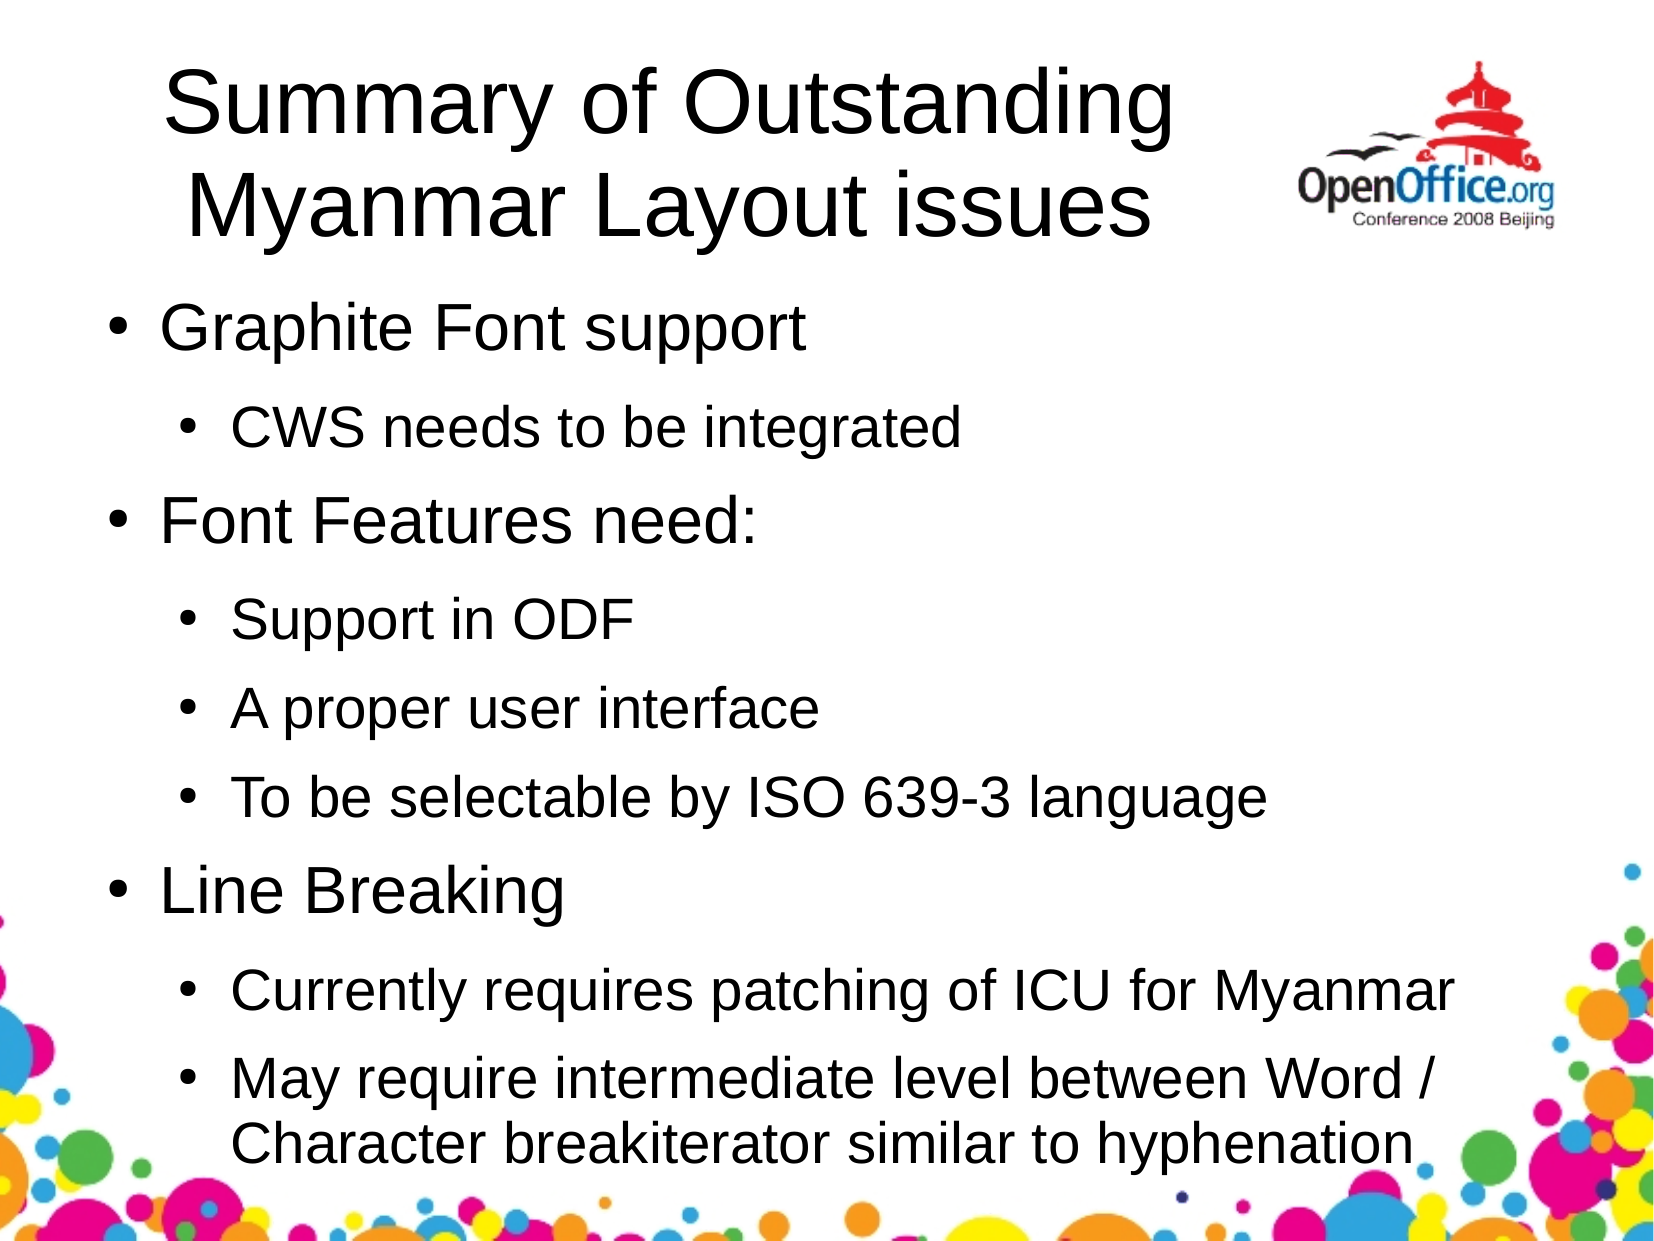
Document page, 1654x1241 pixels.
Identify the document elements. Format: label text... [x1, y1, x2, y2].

picture [1285, 51, 1569, 250]
title Summary of Outstanding Myanmar Layout issues [82, 49, 1258, 257]
list Graphite Font support CWS needs to be integrated Font Features need: Support in ODF A proper user interface To be selectable by ISO 639-3 language Line Breaking Currently requires patching of ICU for Myanmar May require intermediate level between Word / Character breakiterator similar to hyphenation [88, 290, 1577, 1177]
picture [0, 810, 1654, 1241]
